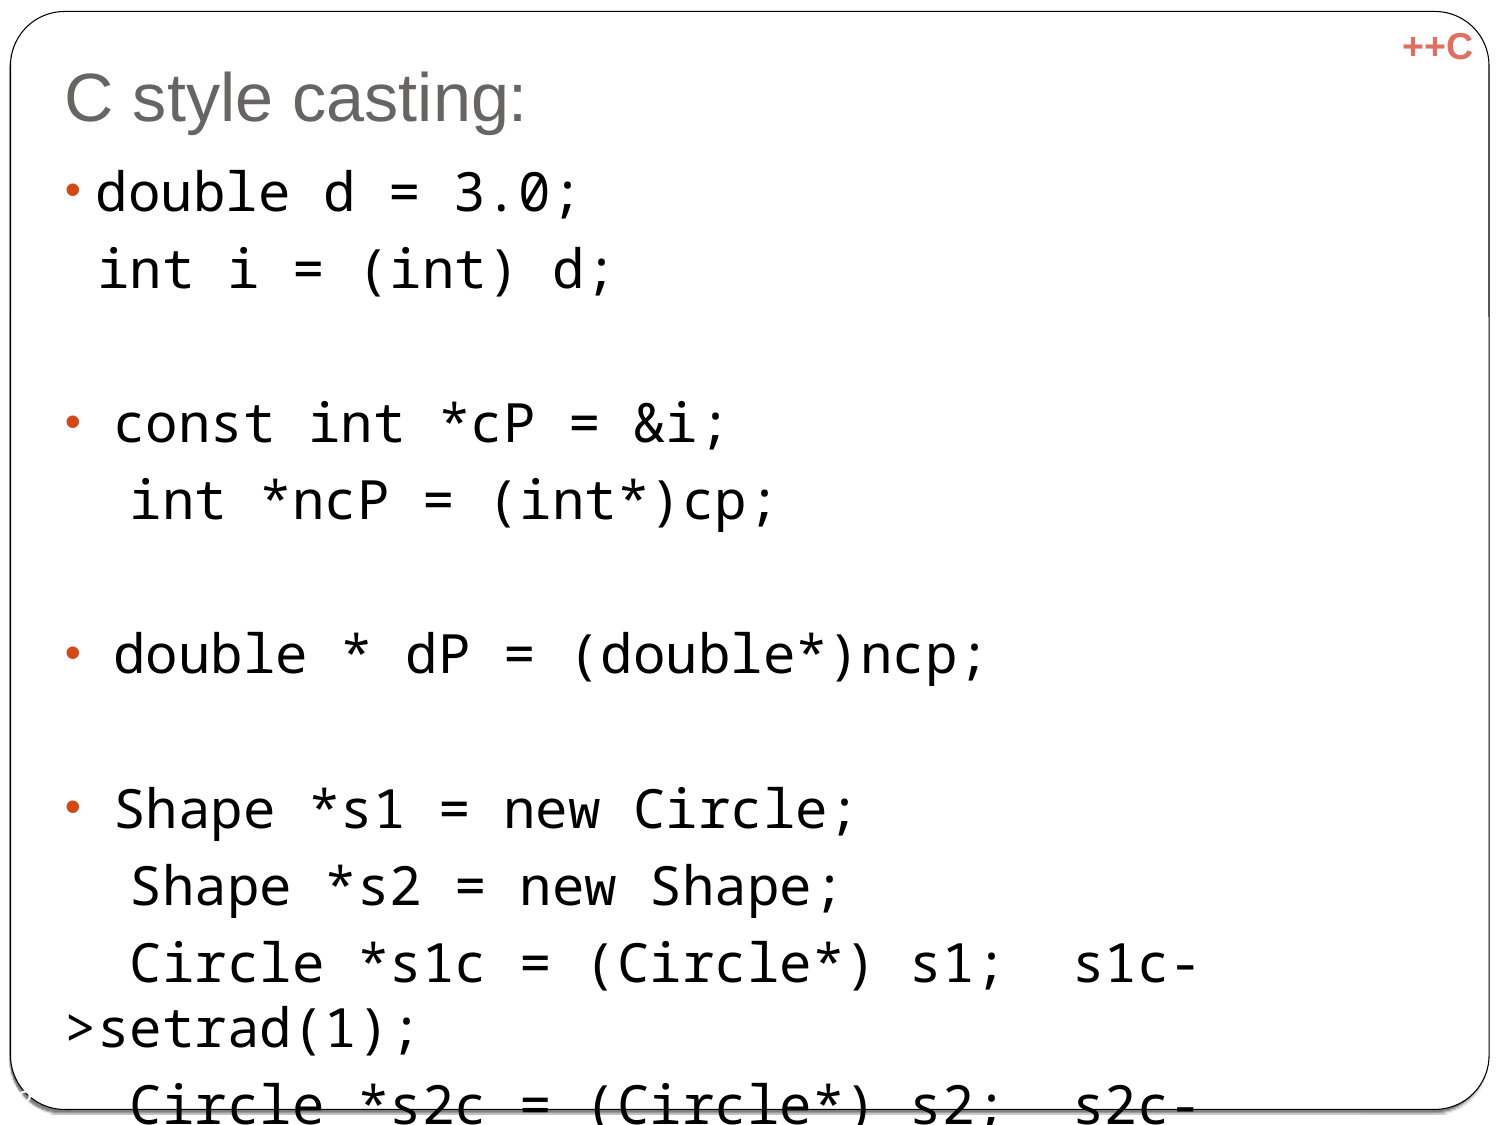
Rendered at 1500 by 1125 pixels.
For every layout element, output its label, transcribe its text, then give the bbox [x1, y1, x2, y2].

title C style casting: [50, 45, 1450, 149]
slide_number <number> [0, 1074, 50, 1125]
list double d = 3.0; int i = (int) d; const int *cP = &i; int *ncP = (int*)cp; double * dP = (double*)ncp; Shape *s1 = new Circle; Shape *s2 = new Shape; Circle *s1c = (Circle*) s1; s1c->setrad(1); Circle *s2c = (Circle*) s2; s2c->setrad(1); [50, 149, 1450, 1088]
